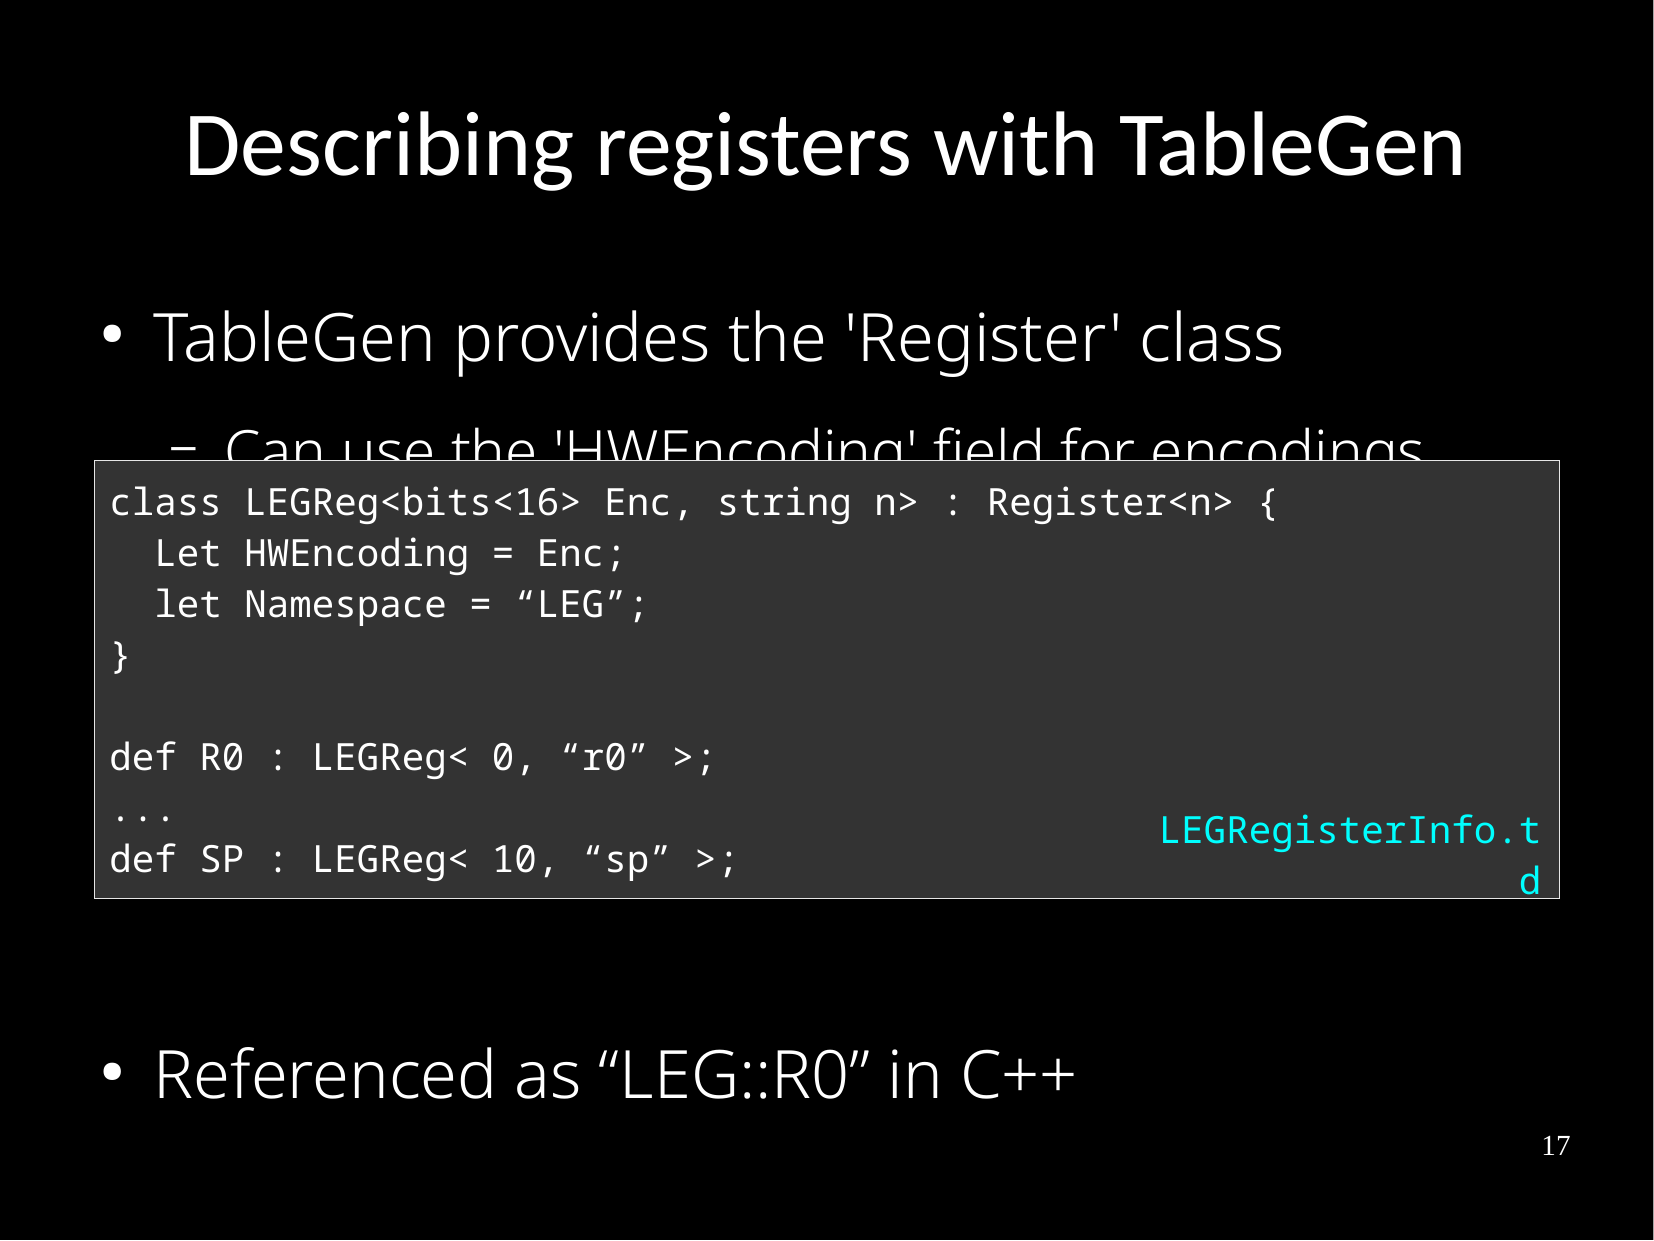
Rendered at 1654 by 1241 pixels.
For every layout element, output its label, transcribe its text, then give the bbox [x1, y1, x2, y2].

title Describing registers with TableGen [82, 49, 1571, 257]
list TableGen provides the 'Register' class Can use the 'HWEncoding' field for encodings Referenced as “LEG::R0” in C++ [82, 290, 1571, 1146]
text_box LEGRegisterInfo.td [1139, 803, 1554, 858]
text_box class LEGReg<bits<16> Enc, string n> : Register<n> { Let HWEncoding = Enc; let Namespace = “LEG”; } def R0 : LEGReg< 0, “r0” >; ... def SP : LEGReg< 10, “sp” >; [94, 460, 1560, 855]
